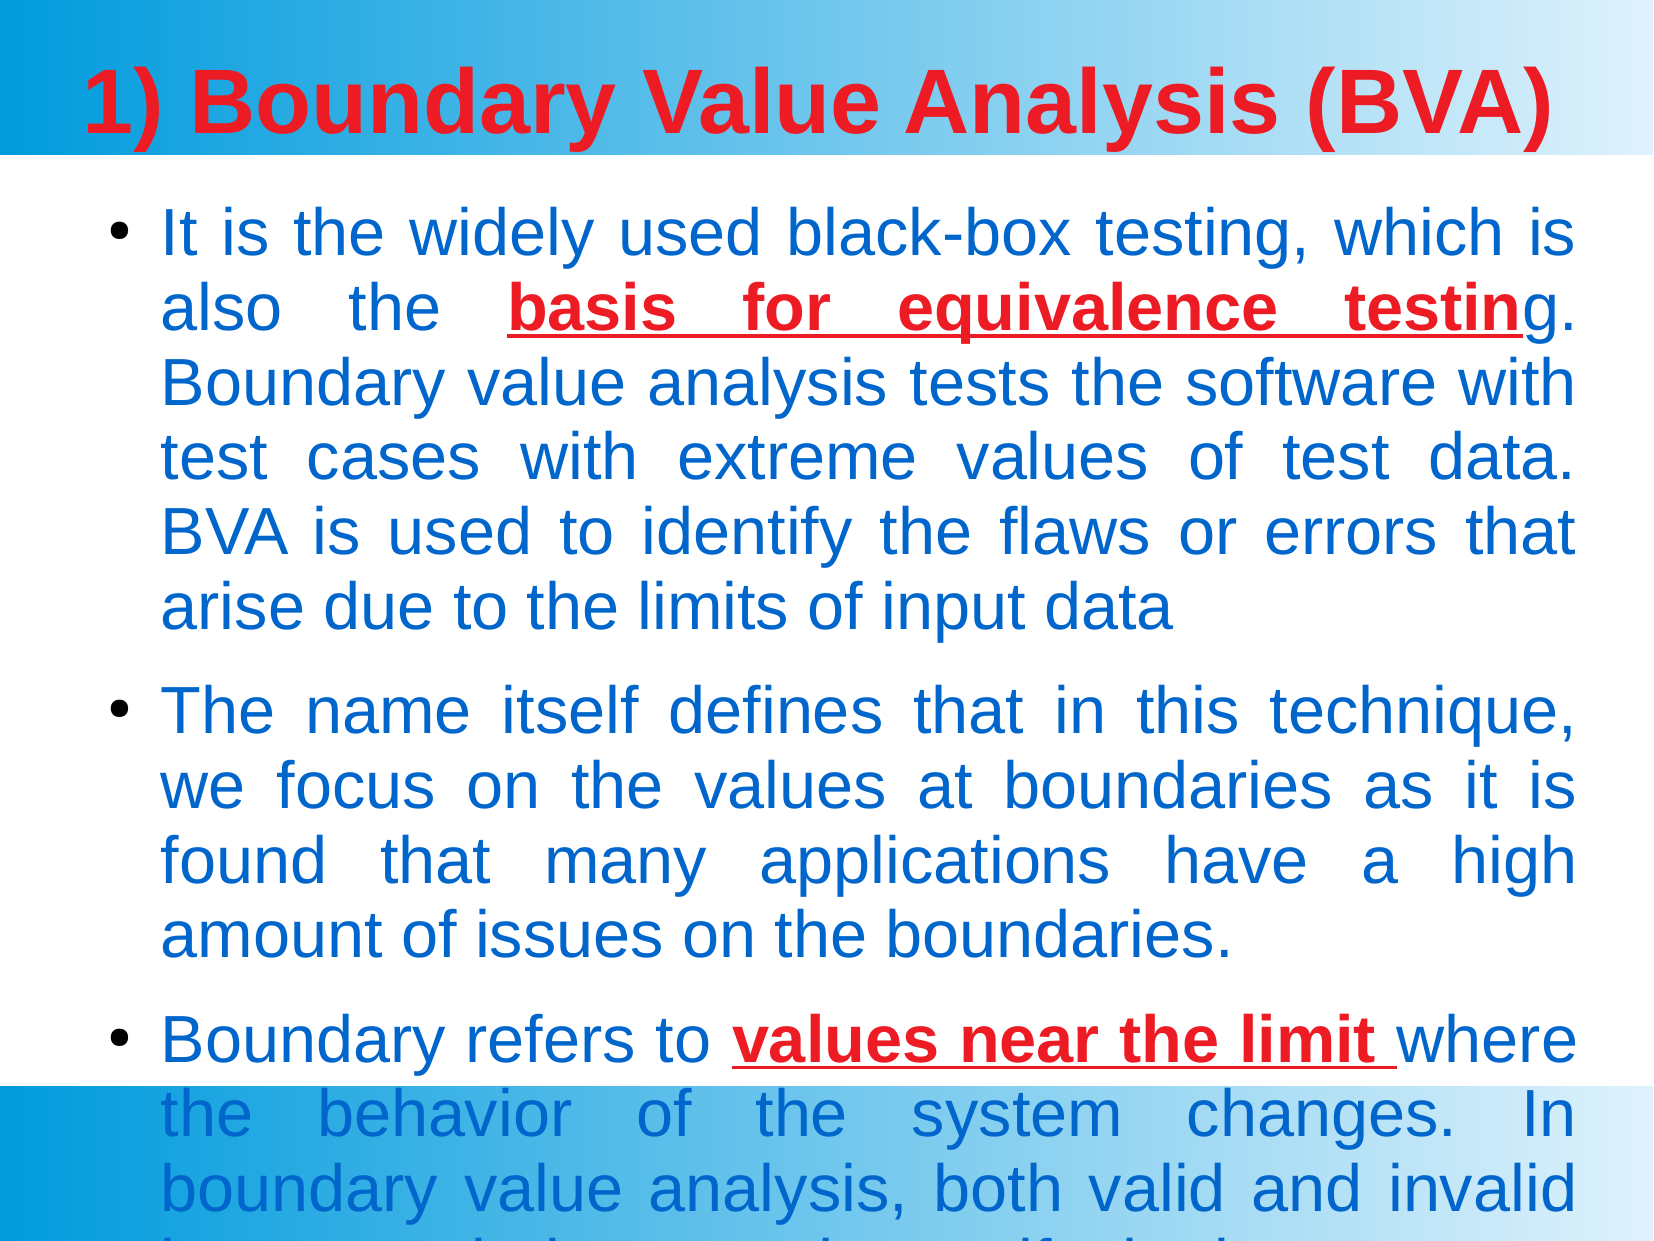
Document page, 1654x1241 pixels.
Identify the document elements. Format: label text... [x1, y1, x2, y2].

list It is the widely used black-box testing, which is also the basis for equivalence testing. Boundary value analysis tests the software with test cases with extreme values of test data. BVA is used to identify the flaws or errors that arise due to the limits of input data The name itself defines that in this technique, we focus on the values at boundaries as it is found that many applications have a high amount of issues on the boundaries. Boundary refers to values near the limit where the behavior of the system changes. In boundary value analysis, both valid and invalid inputs are being tested to verify the issues. BVA ( I.e, for each partition, choose values at the boundaries over those in the middle of the partition) [90, 195, 1579, 915]
title 1) Boundary Value Analysis (BVA) [82, 49, 1571, 155]
